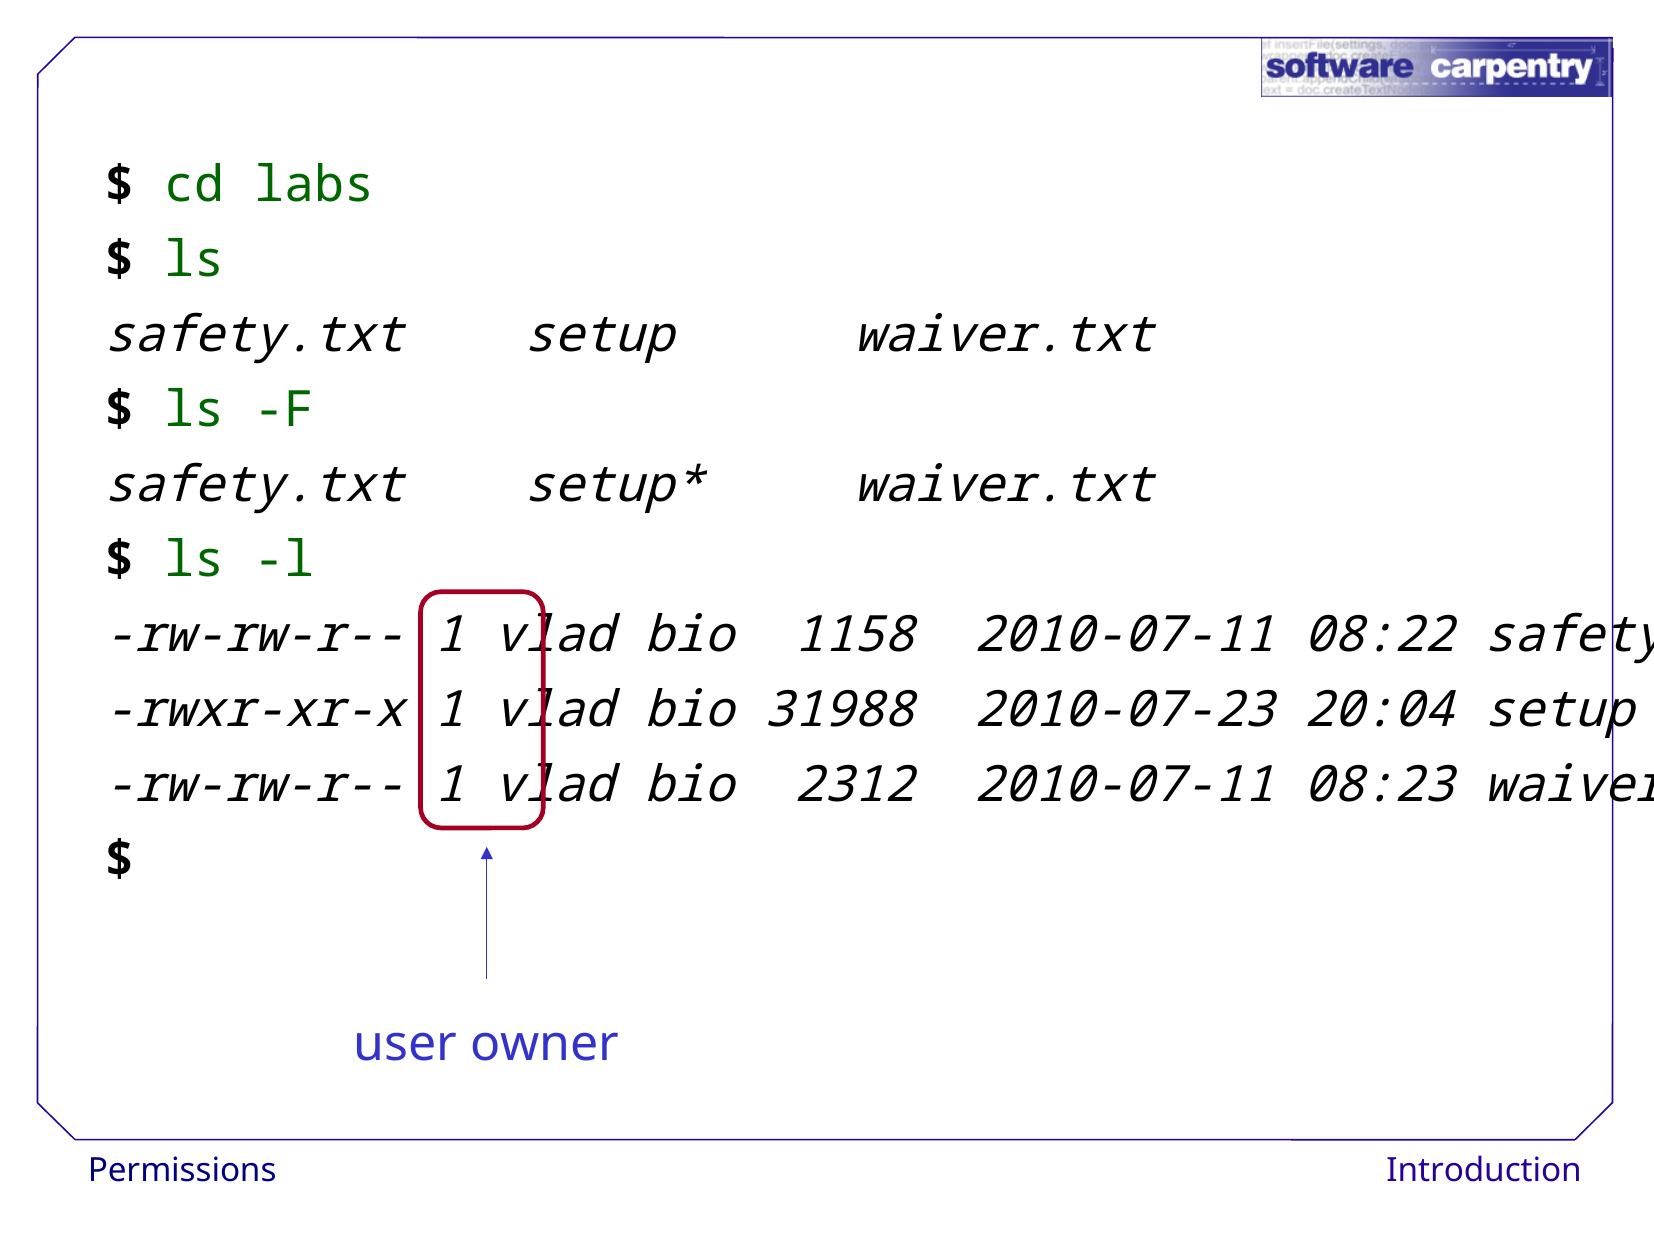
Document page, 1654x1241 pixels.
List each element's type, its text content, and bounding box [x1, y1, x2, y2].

picture [1261, 39, 1613, 97]
text_box user owner [335, 988, 638, 1084]
text_box $ cd labs $ ls safety.txt setup waiver.txt $ ls -F safety.txt setup* waiver.txt $ ls -l -rw-rw-r-- 1 vlad bio 1158 2010-07-11 08:22 safety.txt -rwxr-xr-x 1 vlad bio 31988 2010-07-23 20:04 setup -rw-rw-r-- 1 vlad bio 2312 2010-07-11 08:23 waiver.txt $ [89, 128, 1512, 1131]
